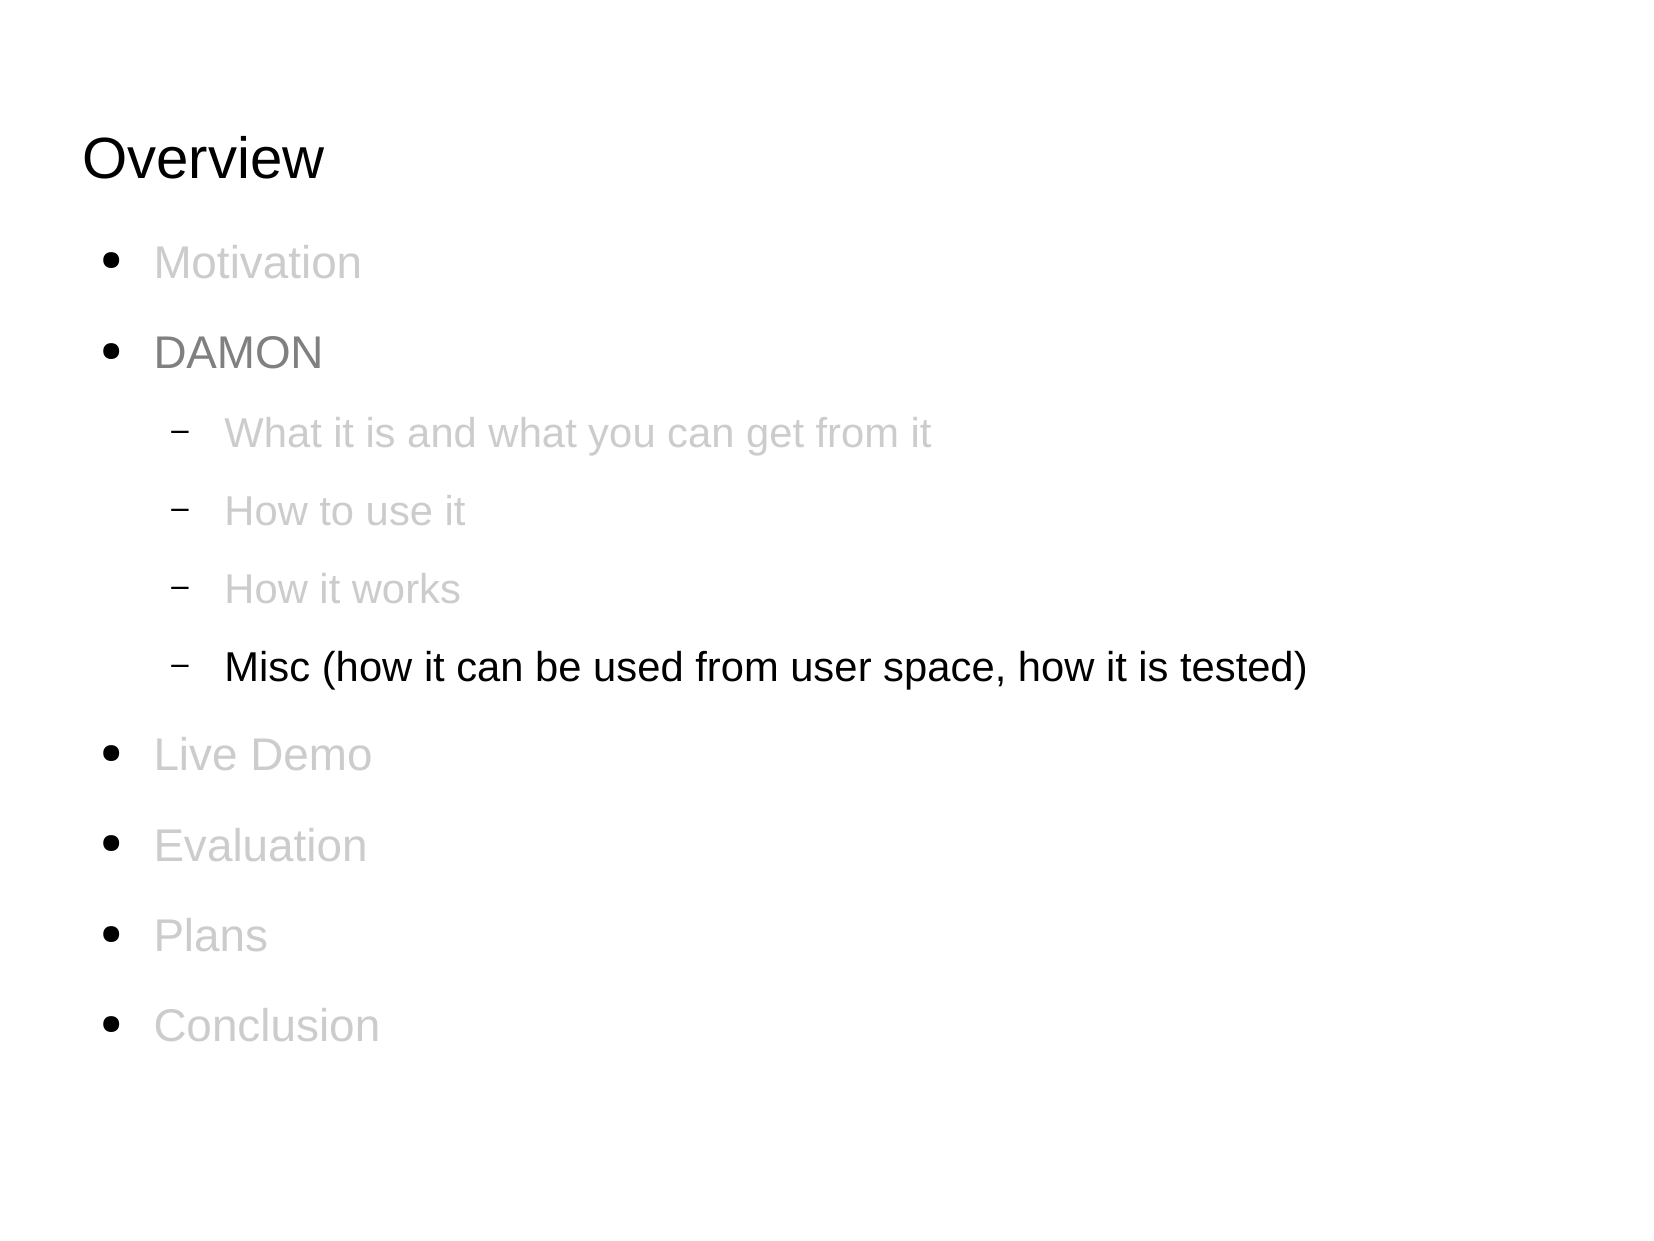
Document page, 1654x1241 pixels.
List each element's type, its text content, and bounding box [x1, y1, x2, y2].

list Motivation DAMON What it is and what you can get from it How to use it How it works Misc (how it can be used from user space, how it is tested) Live Demo Evaluation Plans Conclusion [82, 236, 1571, 1111]
title Overview [82, 108, 1571, 210]
